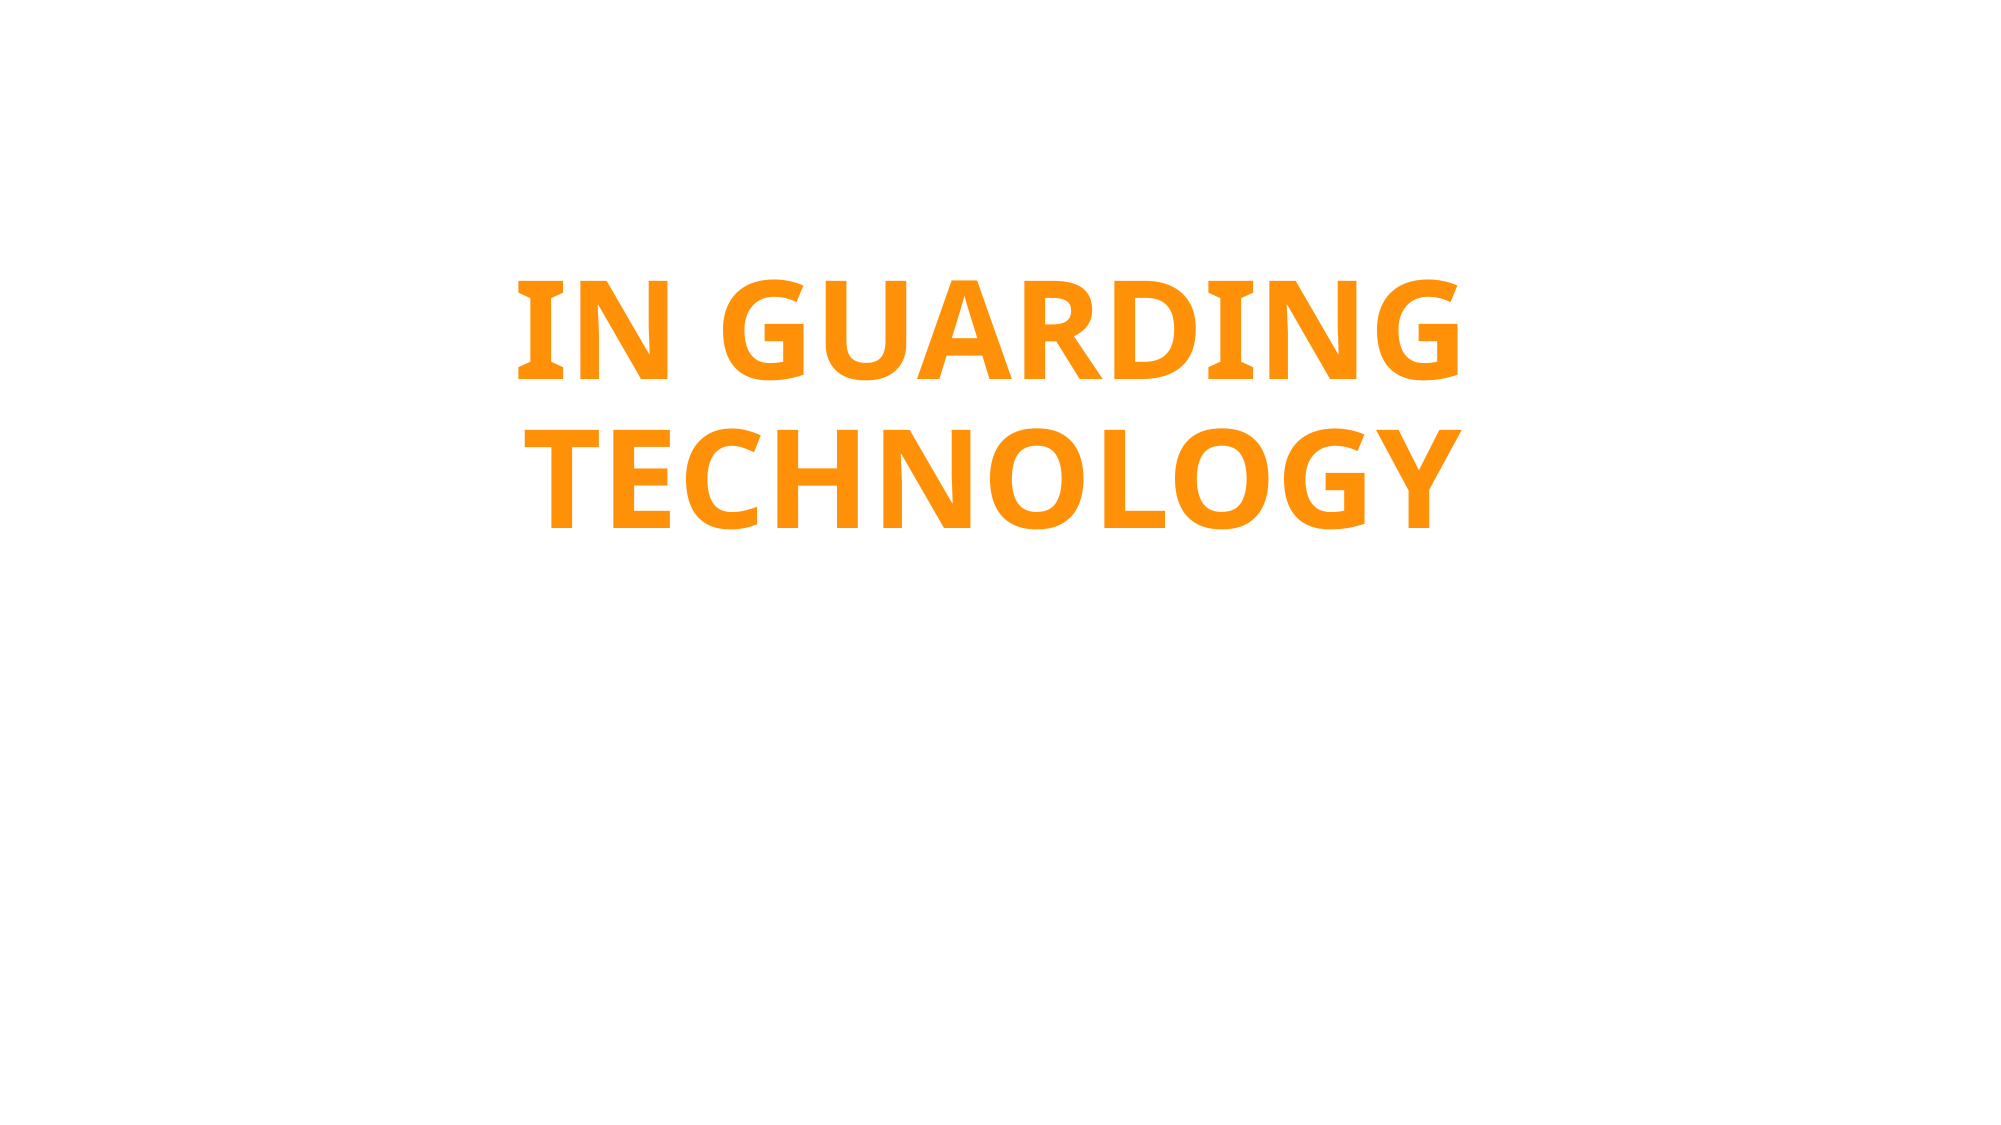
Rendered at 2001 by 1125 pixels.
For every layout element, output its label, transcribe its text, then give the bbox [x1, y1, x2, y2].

text_box IN GUARDING TECHNOLOGY [11, 173, 1973, 566]
